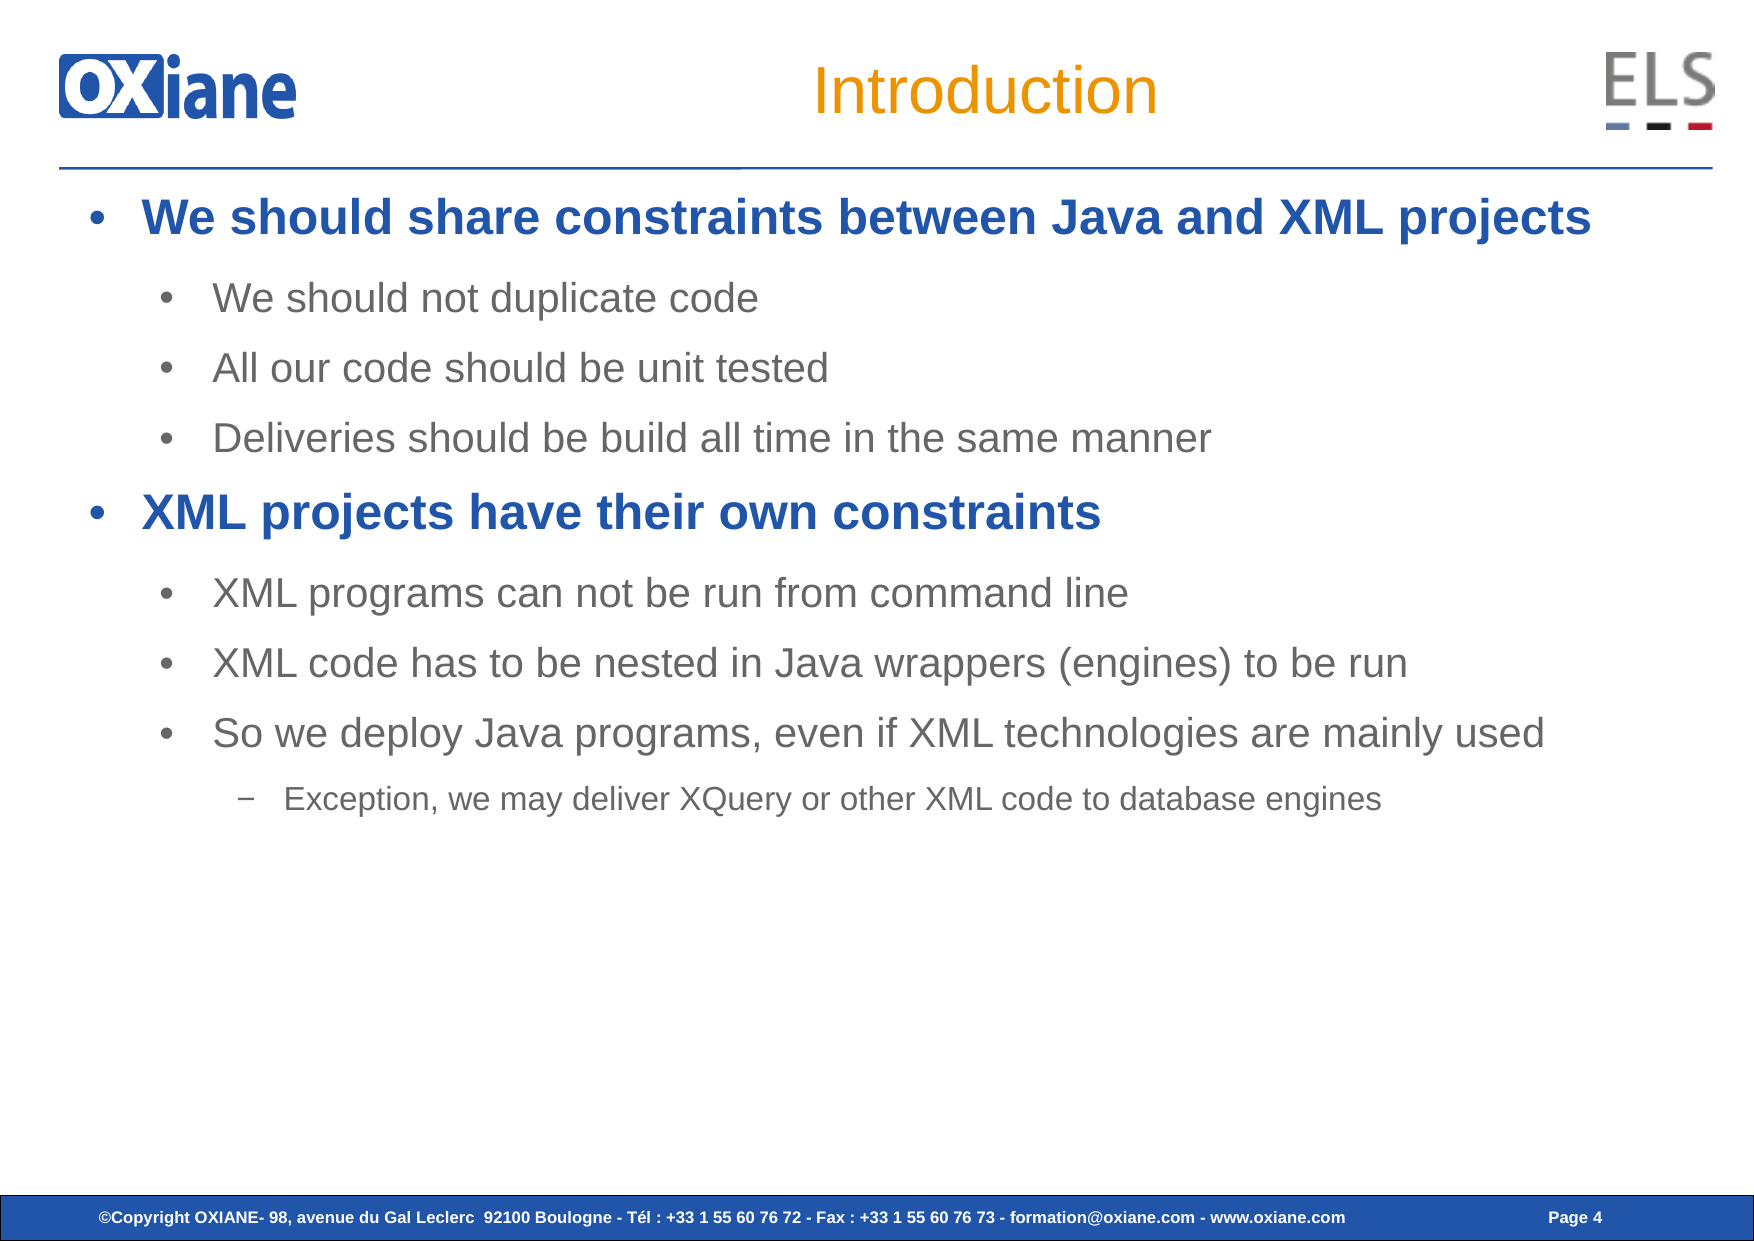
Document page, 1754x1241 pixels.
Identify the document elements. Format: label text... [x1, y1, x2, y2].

picture [59, 53, 296, 119]
title Introduction [307, 49, 1666, 133]
picture [1666, 52, 1715, 130]
list We should share constraints between Java and XML projects We should not duplicate code All our code should be unit tested Deliveries should be build all time in the same manner XML projects have their own constraints XML programs can not be run from command line XML code has to be nested in Java wrappers (engines) to be run So we deploy Java programs, even if XML technologies are mainly used Exception, we may deliver XQuery or other XML code to database engines [70, 188, 1713, 1193]
